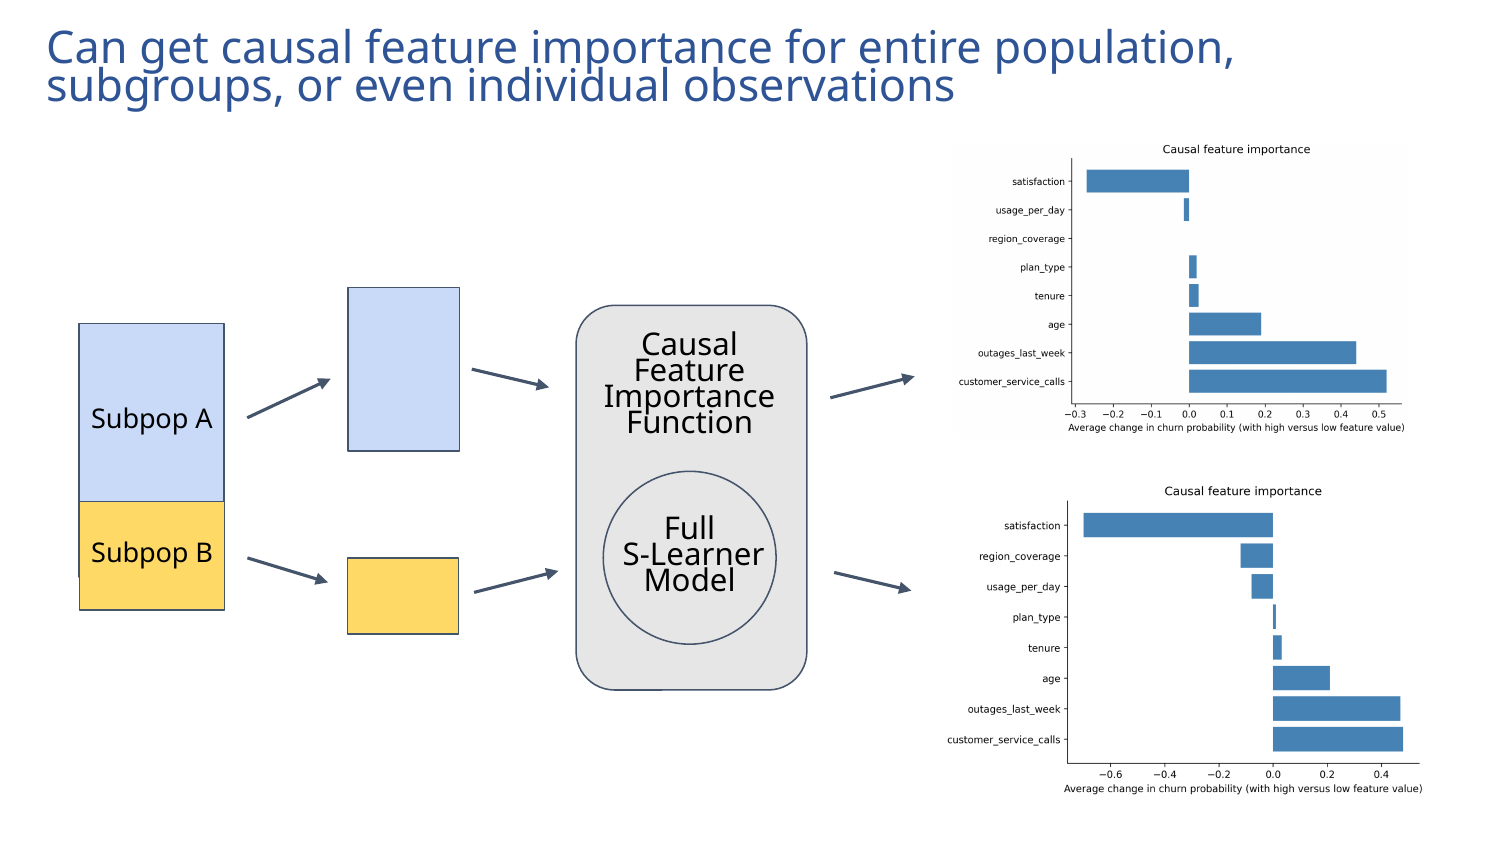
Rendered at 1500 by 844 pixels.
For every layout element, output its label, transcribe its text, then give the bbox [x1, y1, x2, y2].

text_box Subpop B [72, 520, 232, 591]
text_box Causal Feature Importance Function [586, 294, 793, 480]
picture [952, 138, 1408, 440]
text_box [79, 457, 225, 520]
text_box [79, 323, 225, 386]
picture [940, 479, 1426, 801]
text_box [348, 287, 460, 451]
text_box [347, 557, 459, 635]
text_box Can get causal feature importance for entire population, subgroups, or even individual observations [35, 22, 1426, 114]
text_box Subpop A [71, 386, 232, 457]
text_box [576, 314, 807, 691]
text_box Full S-Learner Model [574, 519, 805, 596]
text_box [79, 591, 225, 610]
